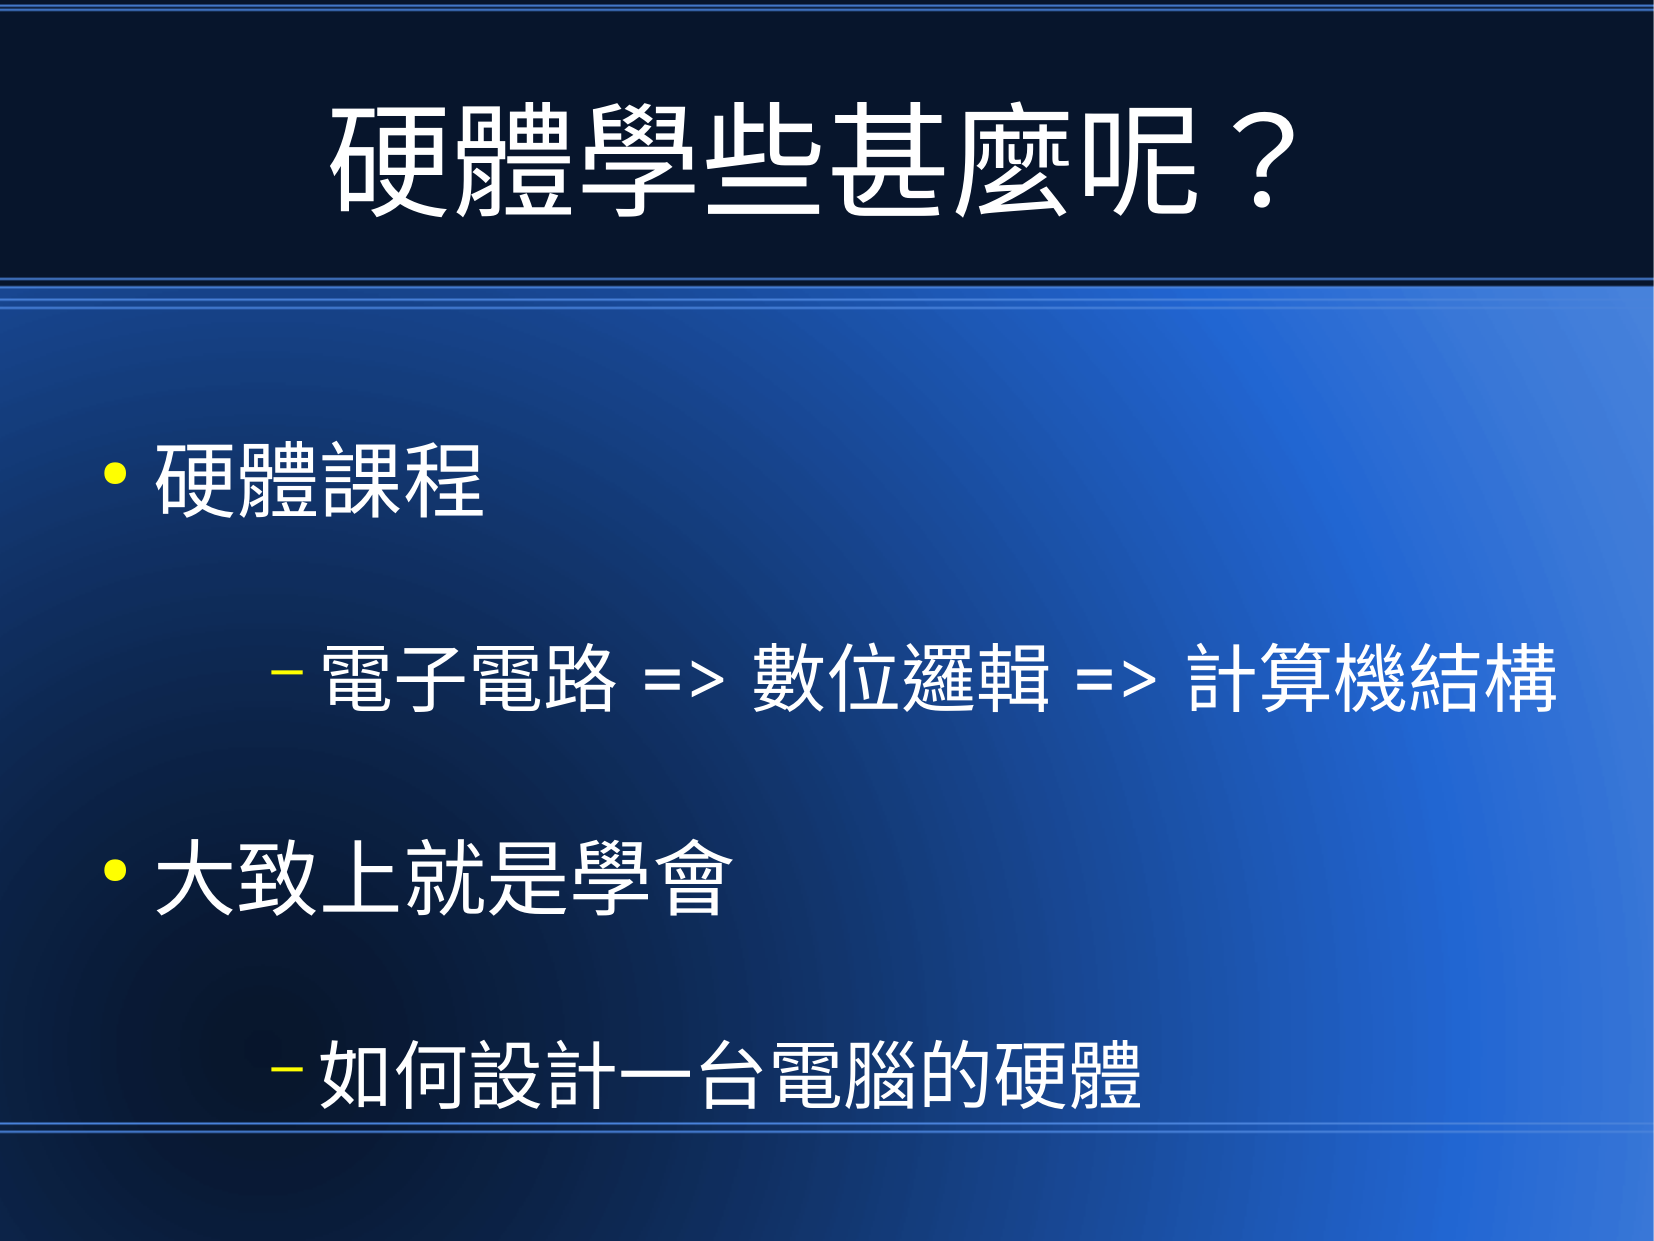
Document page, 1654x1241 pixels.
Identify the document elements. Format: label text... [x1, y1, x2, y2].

list 硬體課程 電子電路=>數位邏輯=>計算機結構 大致上就是學會 如何設計一台電腦的硬體 [82, 355, 1571, 1241]
title 硬體學些甚麼呢？ [82, 49, 1571, 257]
picture [0, 0, 1654, 1241]
